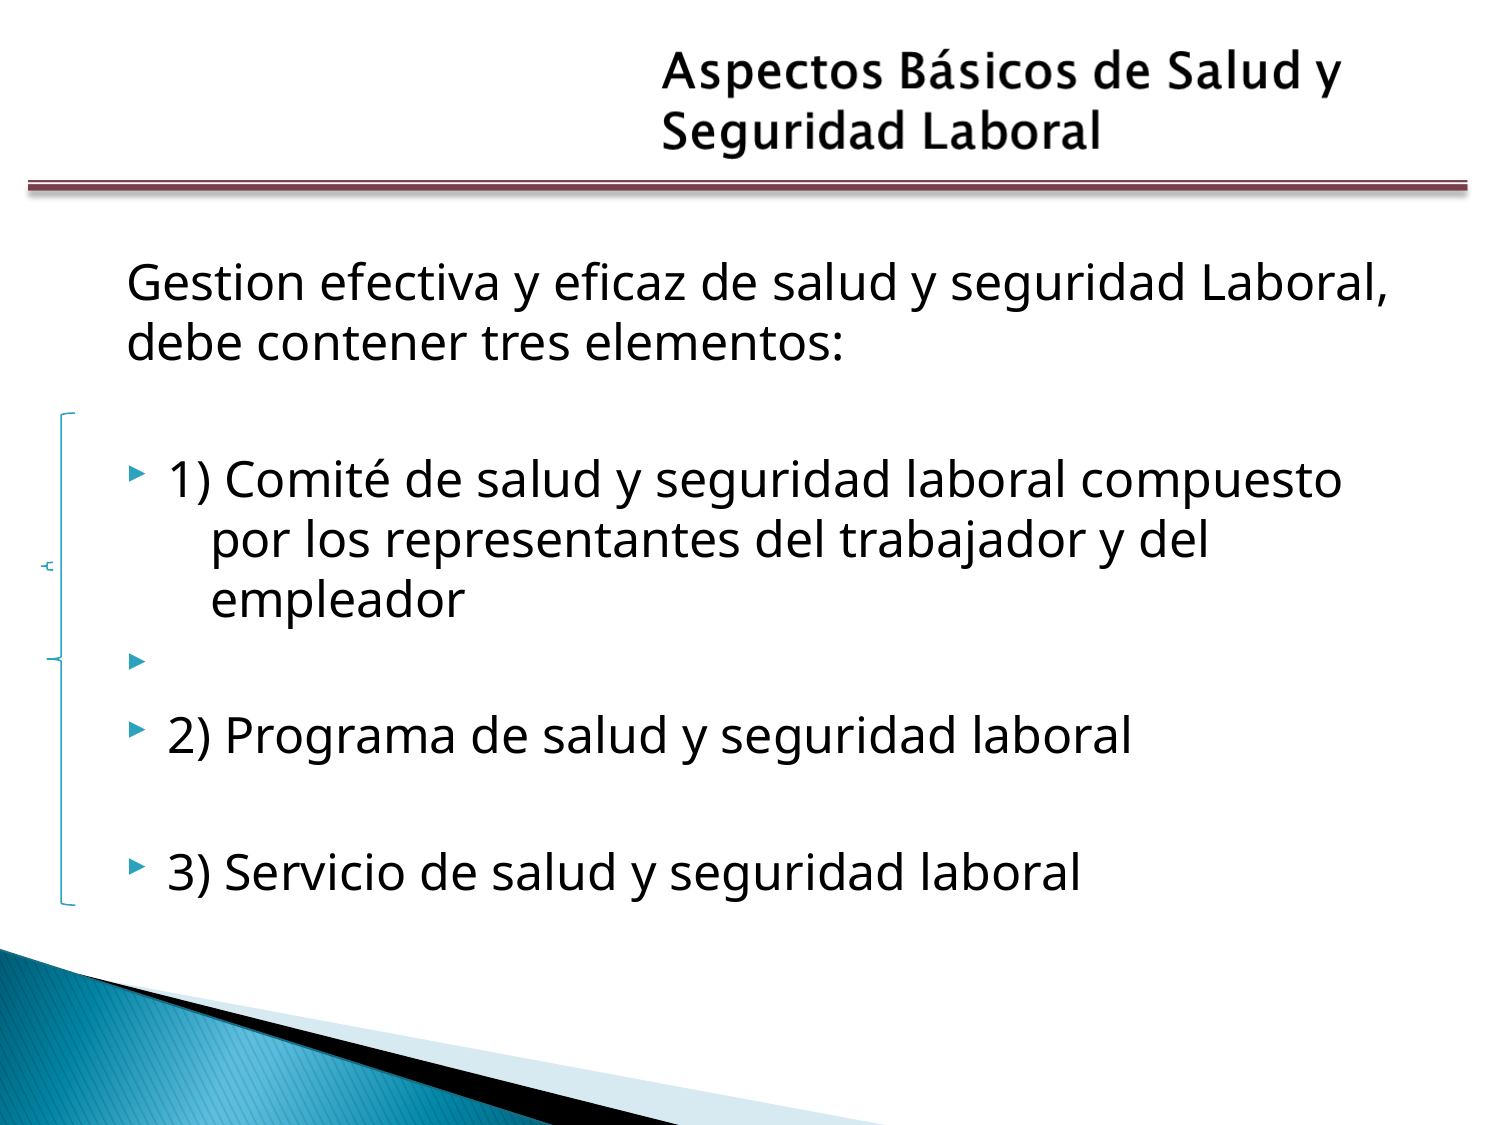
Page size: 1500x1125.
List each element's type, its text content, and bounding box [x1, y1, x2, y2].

picture [19, 30, 1481, 206]
list Gestion efectiva y eficaz de salud y seguridad Laboral, debe contener tres elementos: 1) Comité de salud y seguridad laboral compuesto por los representantes del trabajador y del empleador 2) Programa de salud y seguridad laboral 3) Servicio de salud y seguridad laboral [75, 243, 1426, 986]
